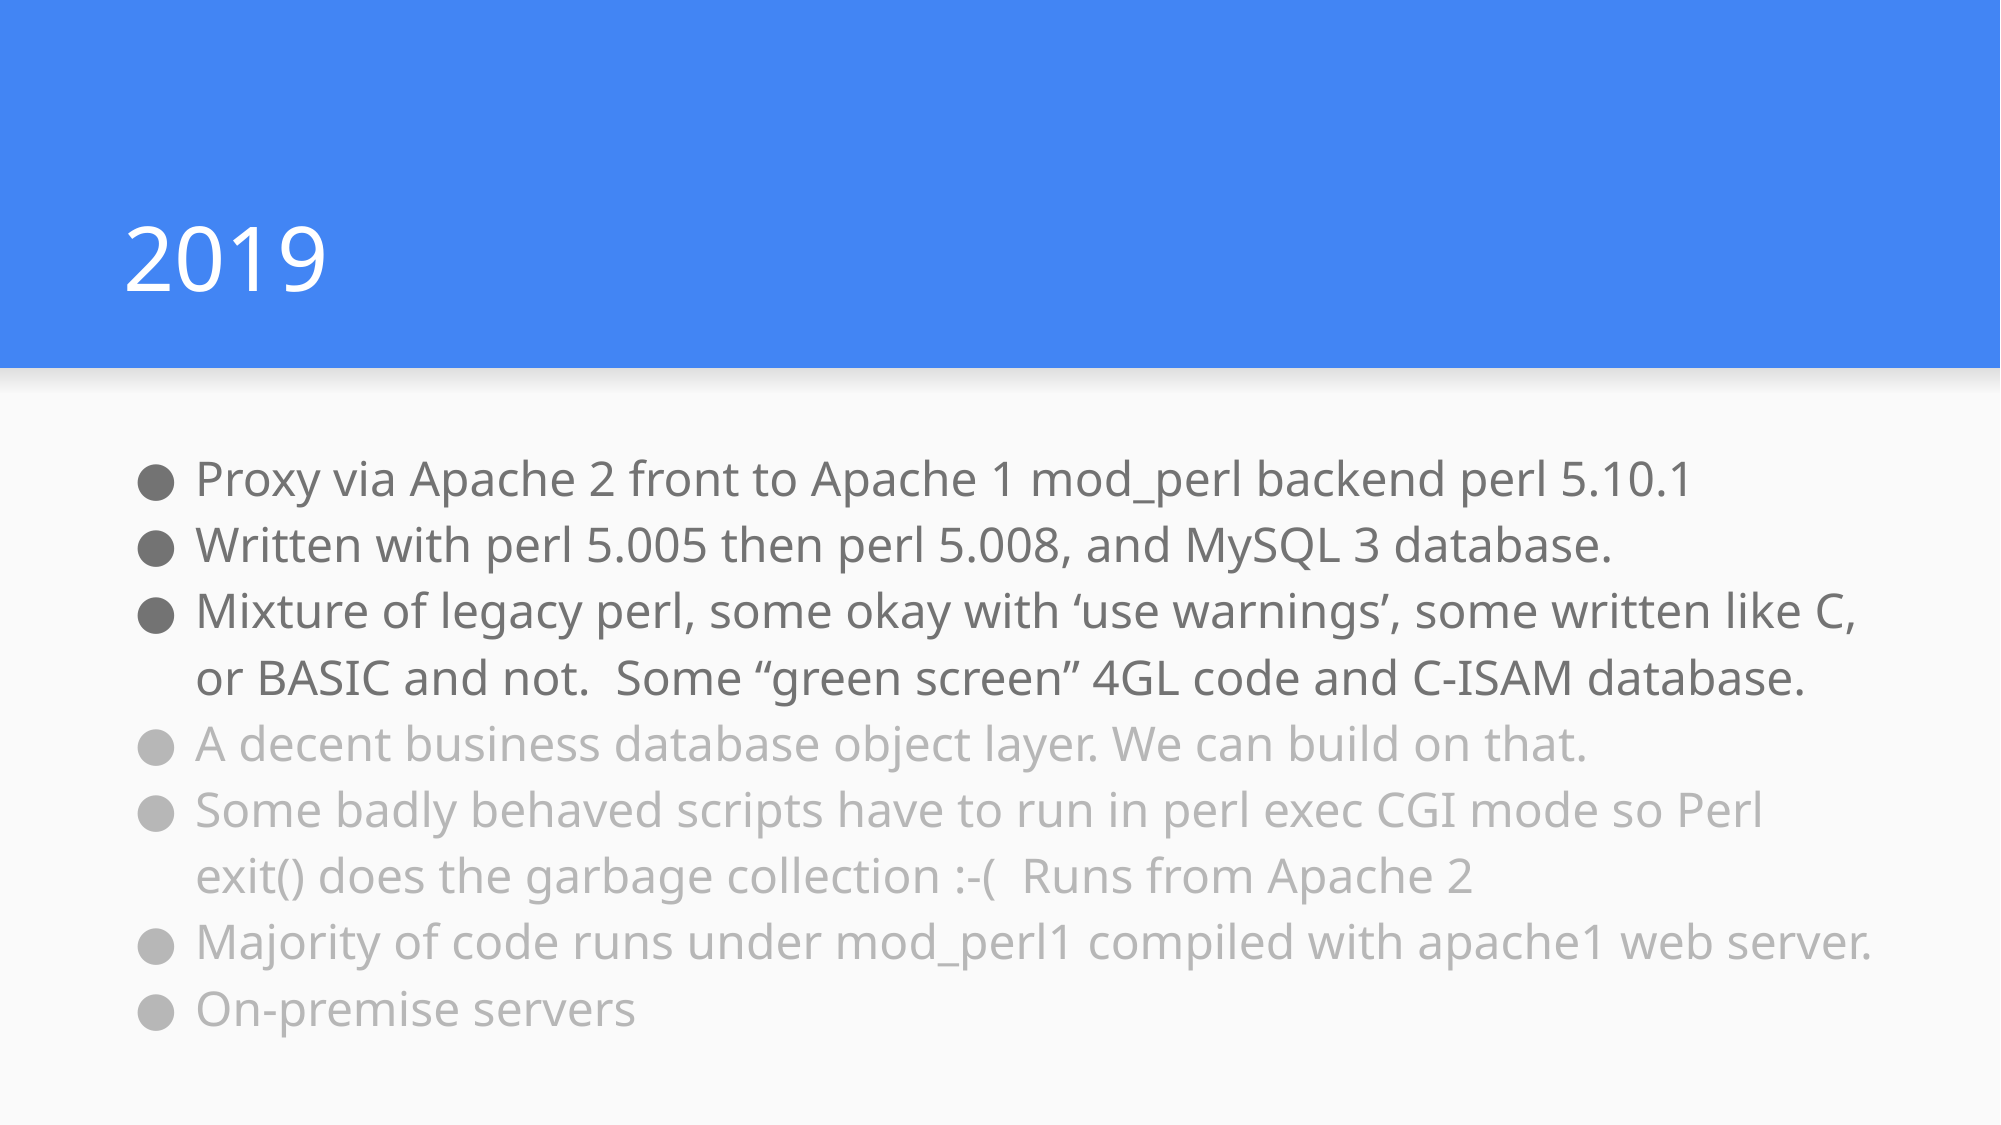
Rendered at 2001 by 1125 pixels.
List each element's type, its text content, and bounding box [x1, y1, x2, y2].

list Proxy via Apache 2 front to Apache 1 mod_perl backend perl 5.10.1 Written with perl 5.005 then perl 5.008, and MySQL 3 database. Mixture of legacy perl, some okay with ‘use warnings’, some written like C, or BASIC and not. Some “green screen” 4GL code and C-ISAM database. A decent business database object layer. We can build on that. Some badly behaved scripts have to run in perl exec CGI mode so Perl exit() does the garbage collection :-( Runs from Apache 2 Majority of code runs under mod_perl1 compiled with apache1 web server. On-premise servers [103, 419, 1902, 1083]
title 2019 [103, 161, 1902, 330]
